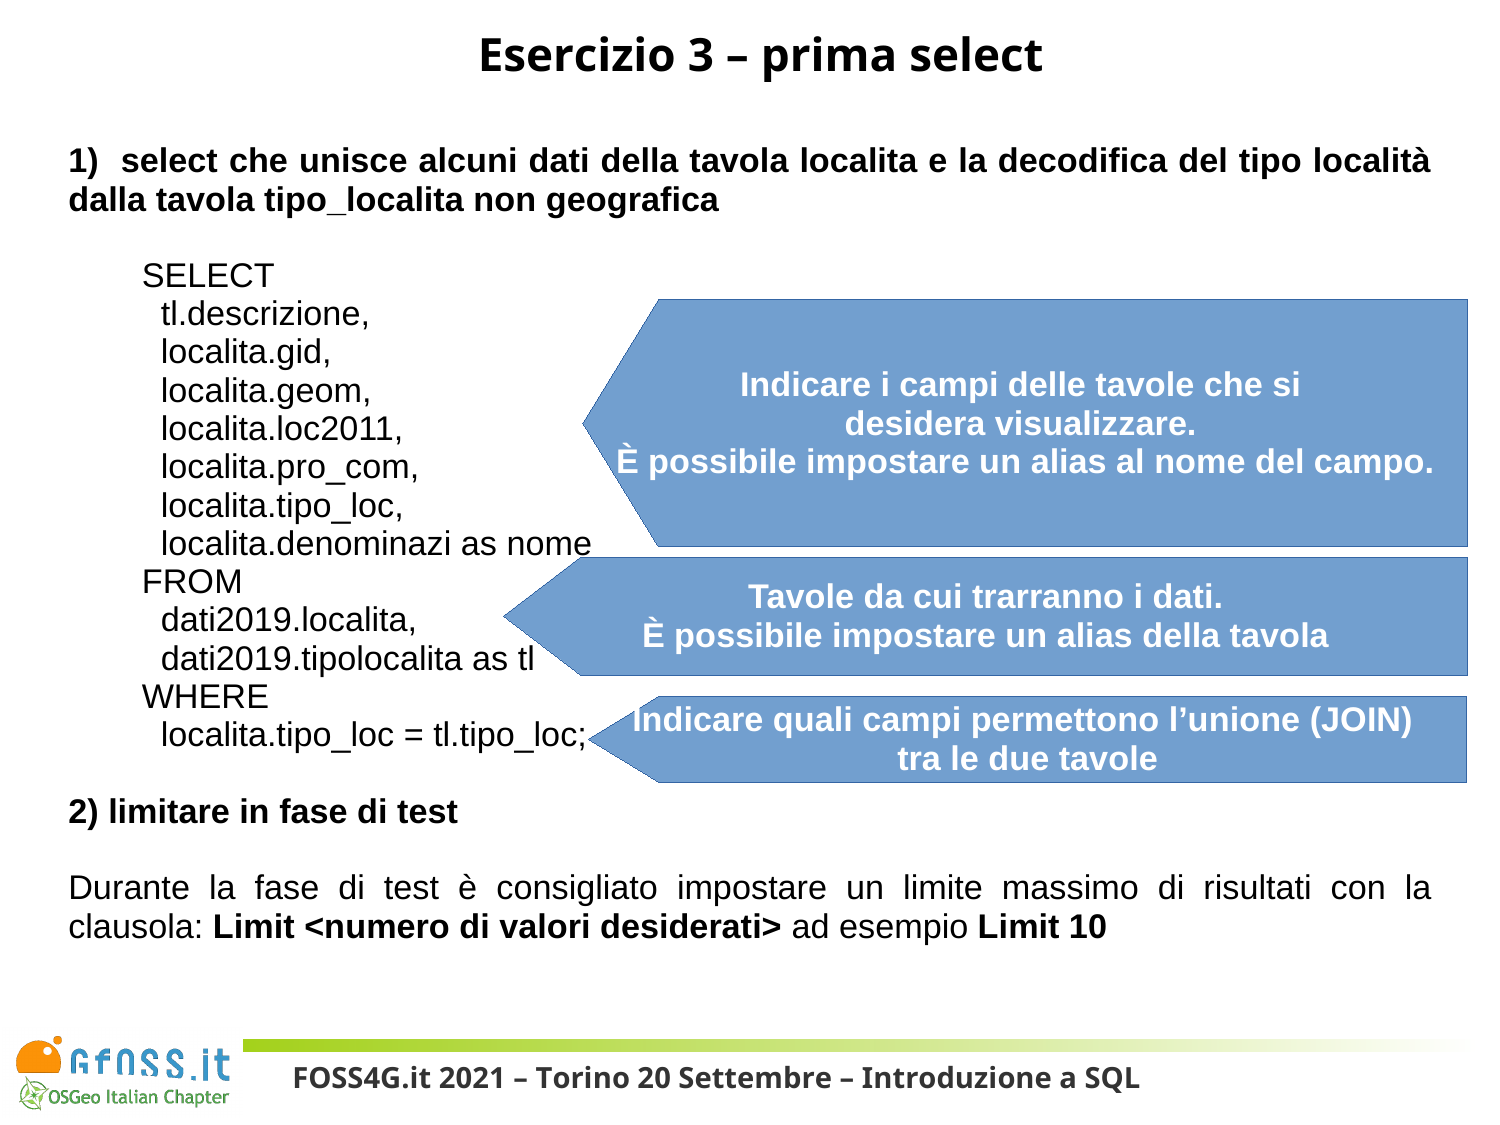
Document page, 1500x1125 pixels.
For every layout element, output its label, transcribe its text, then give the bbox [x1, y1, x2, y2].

text_box Indicare i campi delle tavole che si desidera visualizzare. È possibile impostare un alias al nome del campo. [582, 299, 1468, 547]
picture [2, 1027, 243, 1118]
title Esercizio 3 – prima select [21, 26, 1500, 82]
text_box Tavole da cui trarranno i dati. È possibile impostare un alias della tavola [503, 557, 1468, 676]
text_box Indicare quali campi permettono l’unione (JOIN) tra le due tavole [588, 696, 1467, 783]
text_box 1) select che unisce alcuni dati della tavola localita e la decodifica del tipo località dalla tavola tipo_localita non geografica SELECT tl.descrizione, localita.gid, localita.geom, localita.loc2011, localita.pro_com, localita.tipo_loc, localita.denominazi as nome FROM dati2019.localita, dati2019.tipolocalita as tl WHERE localita.tipo_loc = tl.tipo_loc; 2) limitare in fase di test Durante la fase di test è consigliato impostare un limite massimo di risultati con la clausola: Limit <numero di valori desiderati> ad esempio Limit 10 [53, 134, 1447, 992]
